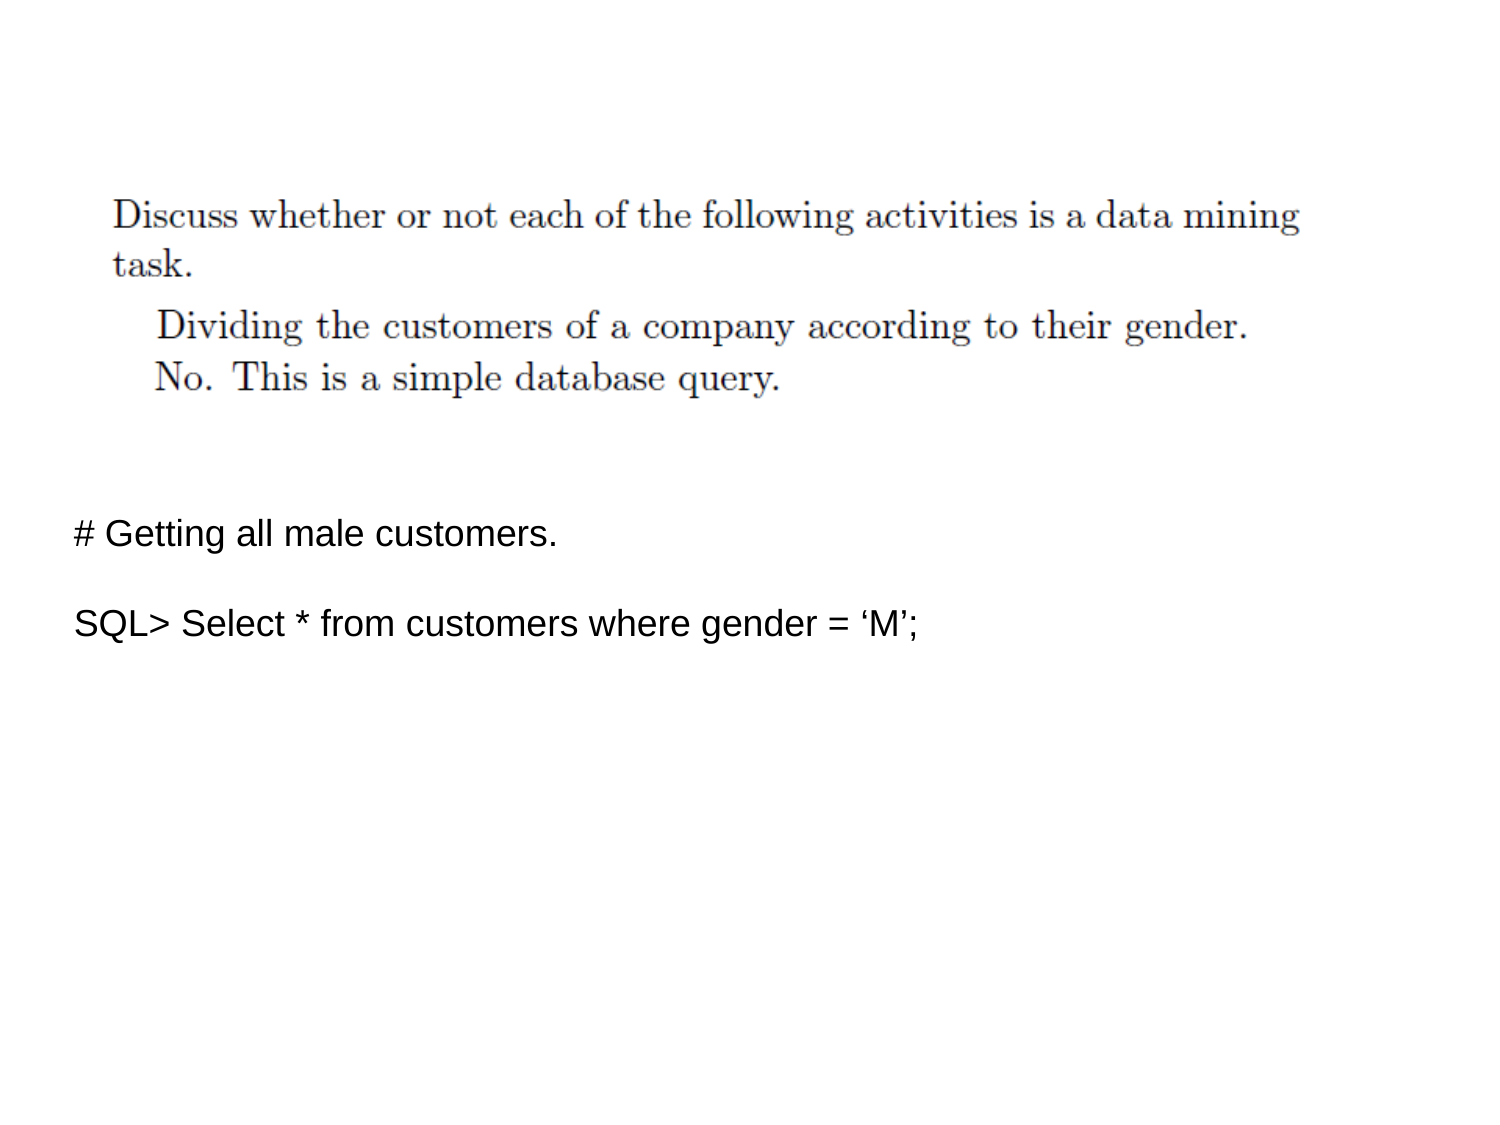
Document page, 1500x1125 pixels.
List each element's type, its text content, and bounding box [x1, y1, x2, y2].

picture [152, 357, 781, 400]
picture [99, 187, 1317, 291]
picture [151, 299, 1262, 348]
text_box # Getting all male customers. SQL> Select * from customers where gender = ‘M’; [58, 501, 1270, 643]
